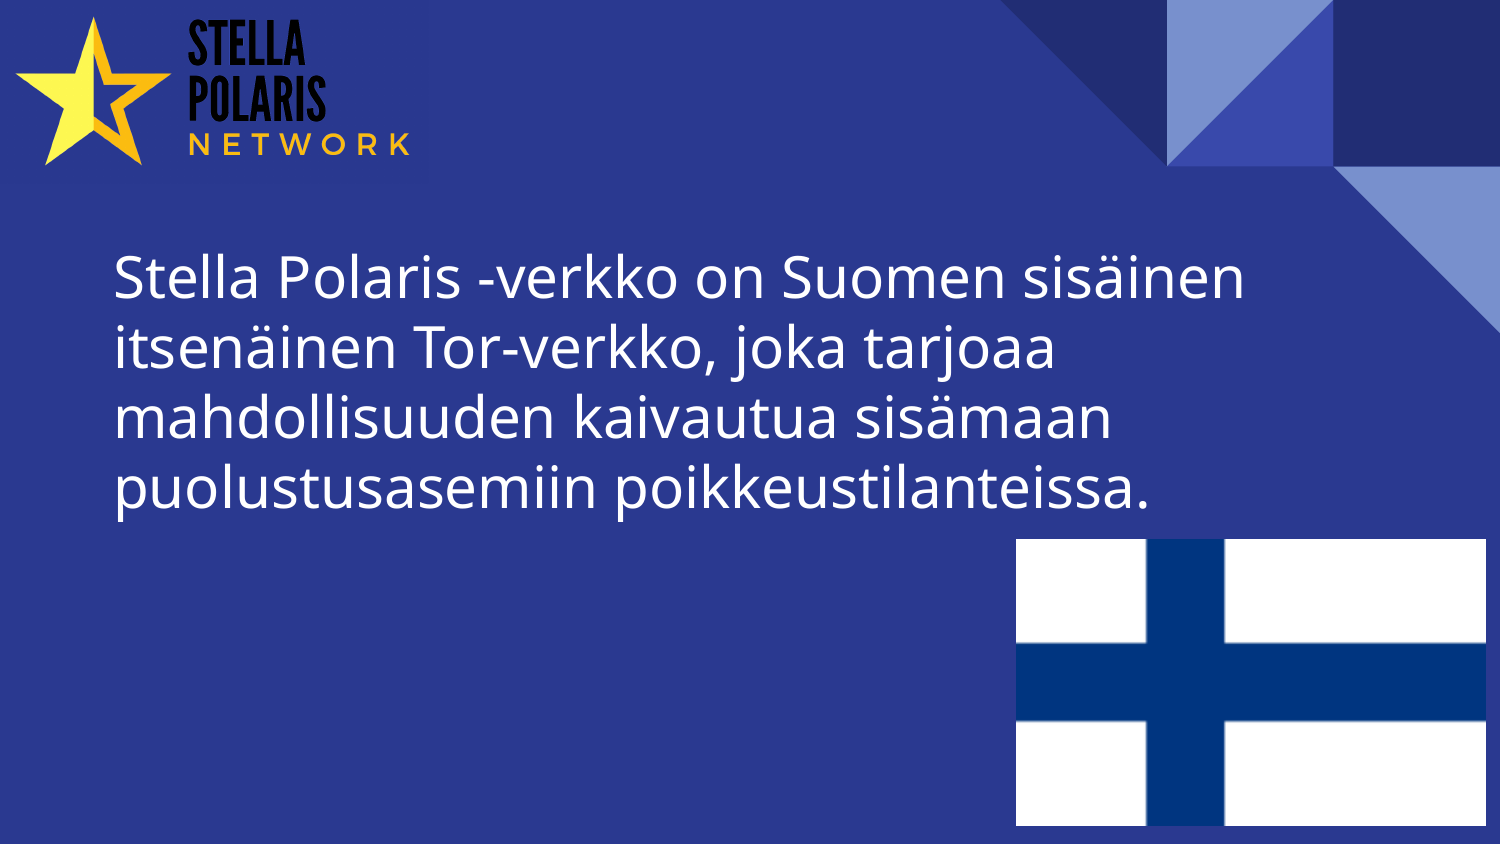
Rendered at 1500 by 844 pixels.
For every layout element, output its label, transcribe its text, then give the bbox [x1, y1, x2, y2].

picture [0, 0, 429, 185]
picture [1016, 539, 1486, 826]
title Stella Polaris -verkko on Suomen sisäinen itsenäinen Tor-verkko, joka tarjoaa mahdollisuuden kaivautua sisämaan puolustusasemiin poikkeustilanteissa. [98, 270, 1447, 491]
